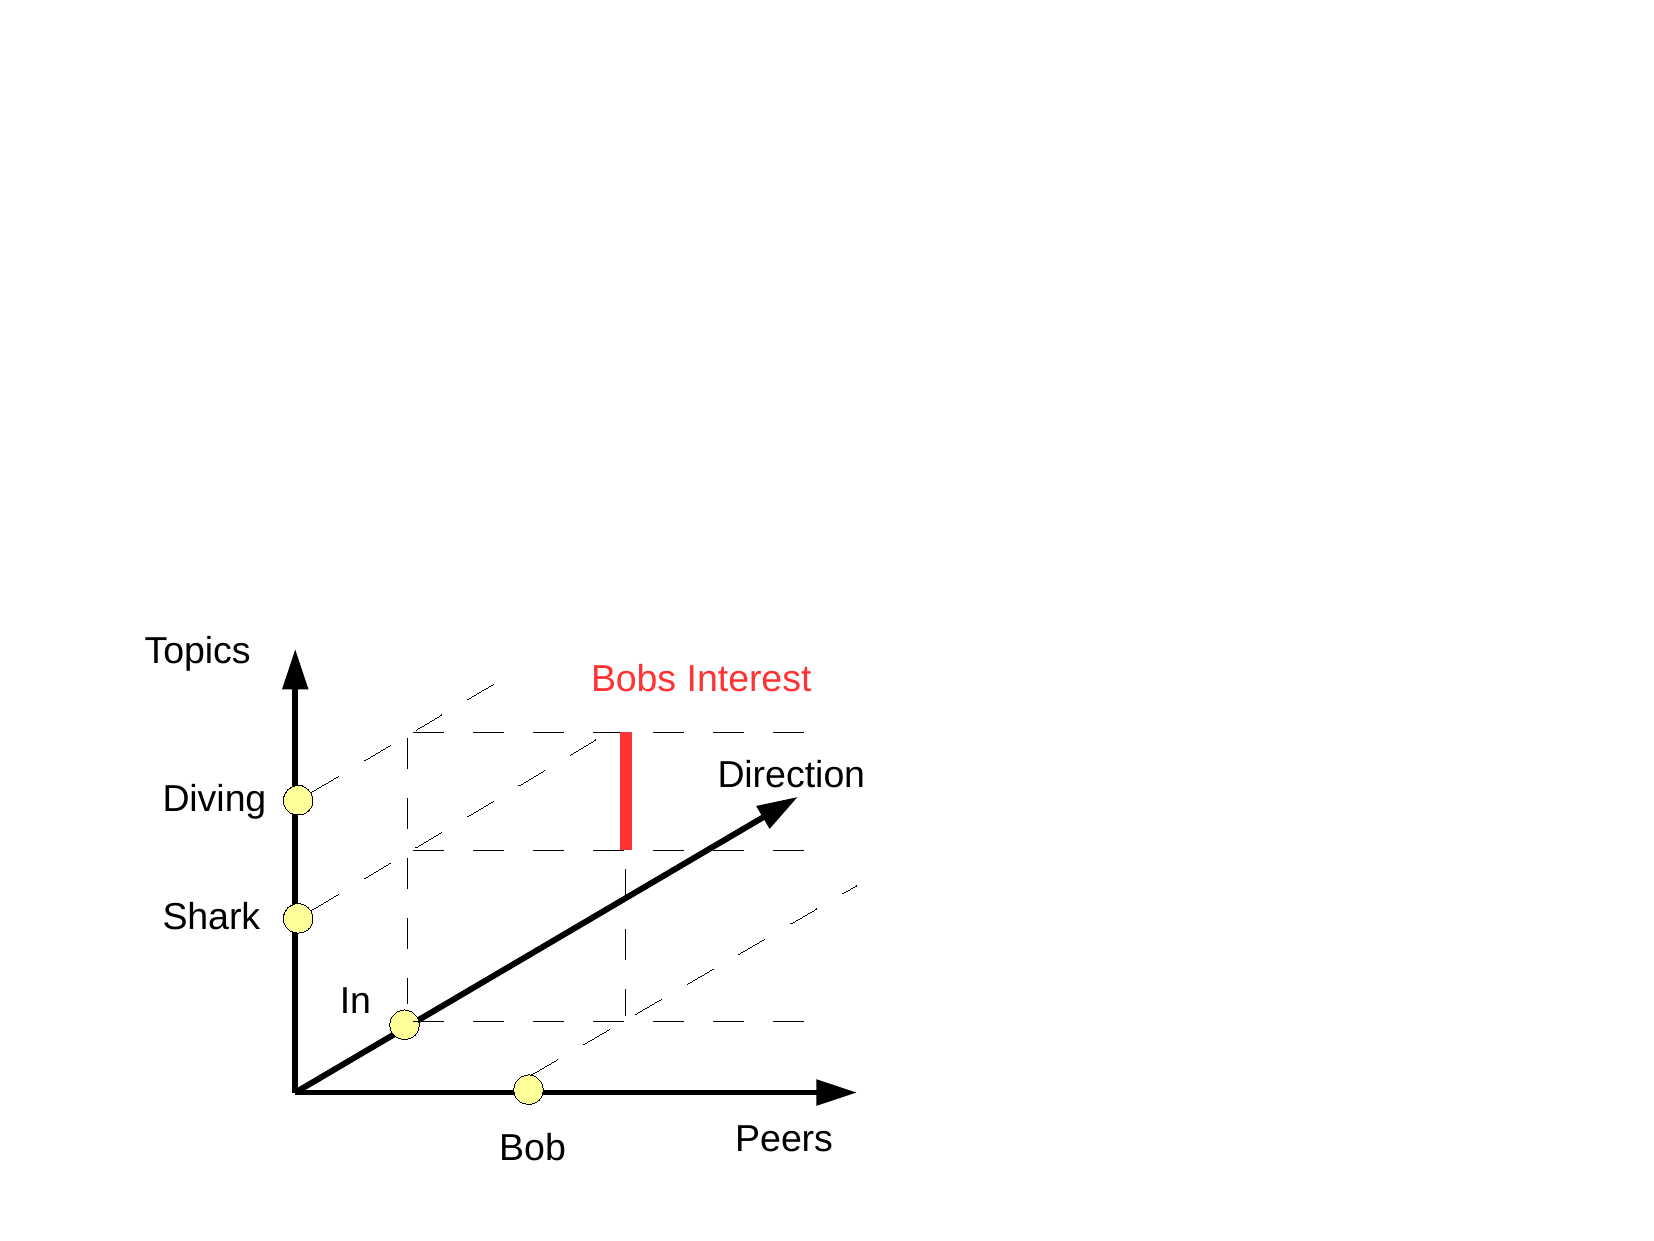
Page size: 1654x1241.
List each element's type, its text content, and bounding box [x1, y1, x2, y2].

text_box Diving [147, 769, 282, 827]
text_box [283, 785, 313, 815]
text_box Bob [484, 1119, 581, 1177]
text_box In [324, 971, 386, 1029]
text_box Bobs Interest [576, 649, 827, 707]
text_box [513, 1074, 544, 1105]
text_box Direction [702, 746, 880, 804]
text_box Shark [147, 888, 276, 945]
text_box [283, 903, 313, 934]
text_box [389, 1009, 420, 1040]
text_box Peers [720, 1110, 848, 1168]
text_box Topics [129, 622, 266, 680]
